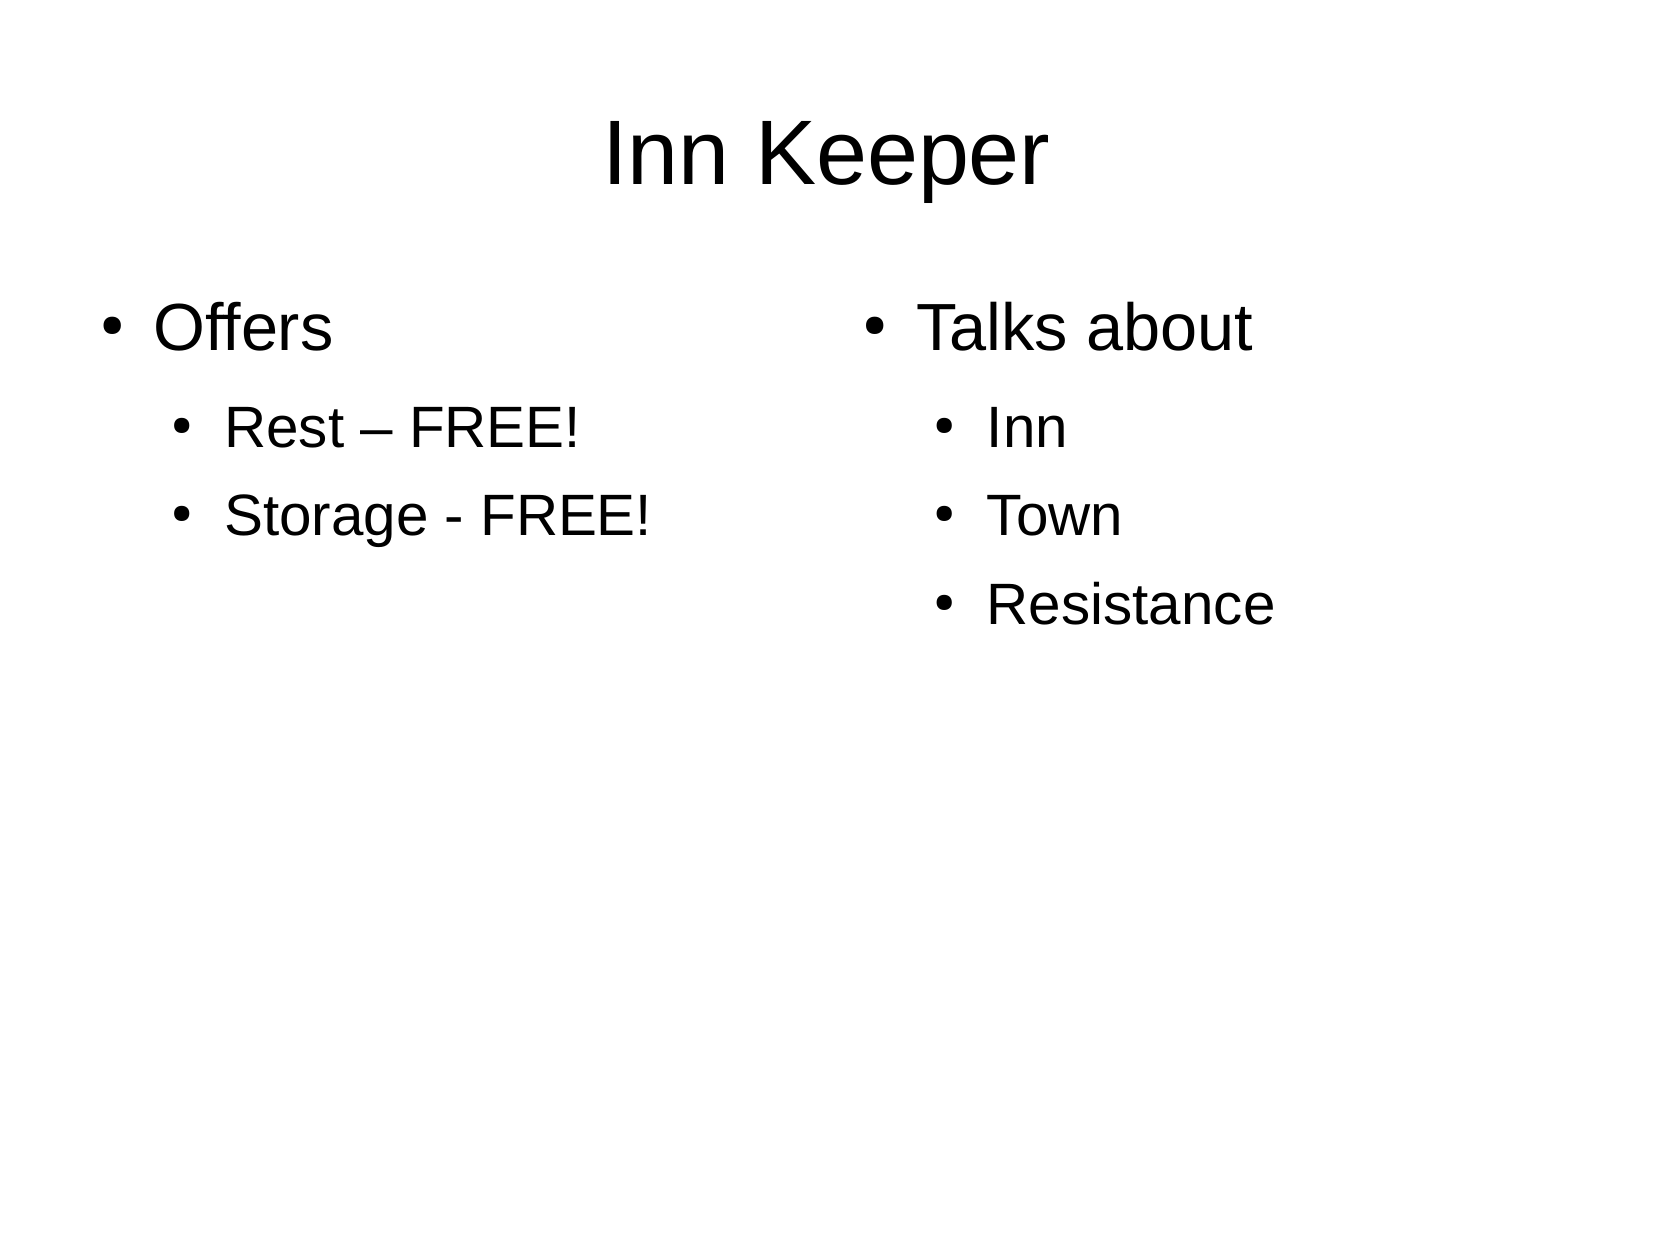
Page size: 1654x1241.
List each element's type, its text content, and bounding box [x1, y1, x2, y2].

list Offers Rest – FREE! Storage - FREE! [82, 290, 809, 1109]
title Inn Keeper [82, 56, 1571, 250]
list Talks about Inn Town Resistance [845, 290, 1572, 1109]
